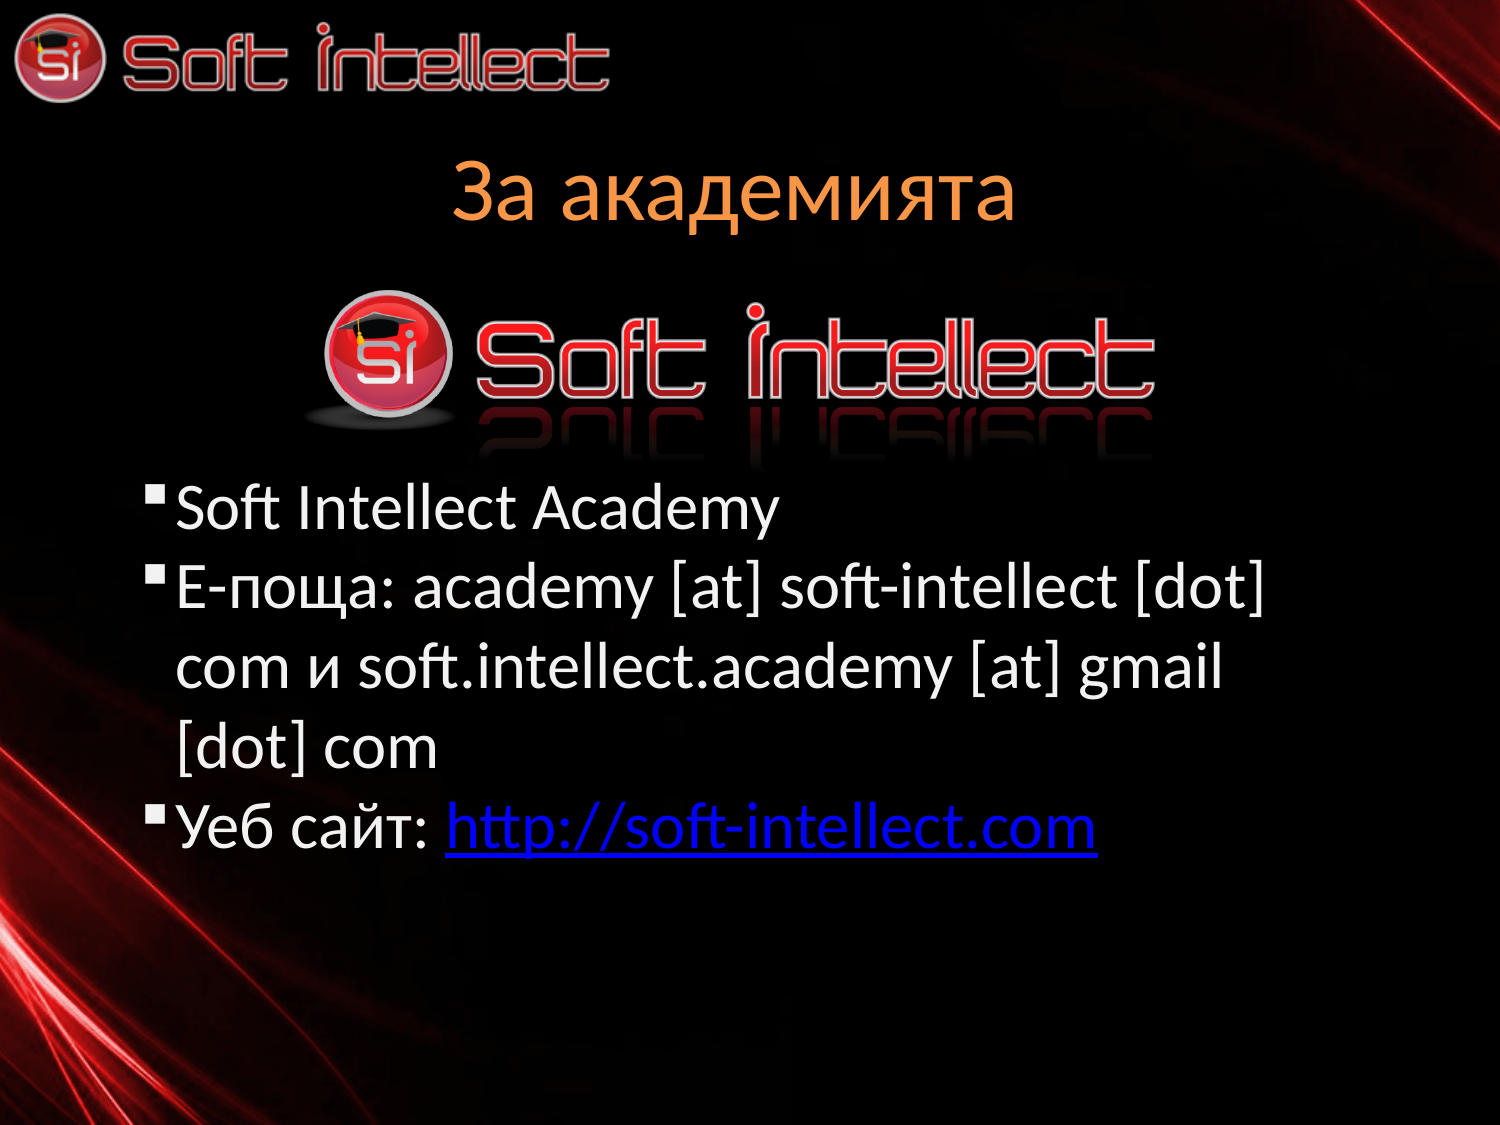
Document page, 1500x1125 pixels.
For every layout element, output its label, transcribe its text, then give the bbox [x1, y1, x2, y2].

picture [0, 0, 1500, 1125]
text_box Soft Intellect Academy Е-поща: academy [at] soft-intellect [dot] com и soft.intellect.academy [at] gmail [dot] com Уеб сайт: http://soft-intellect.com [124, 275, 1375, 1018]
text_box За академията [60, 89, 1411, 278]
